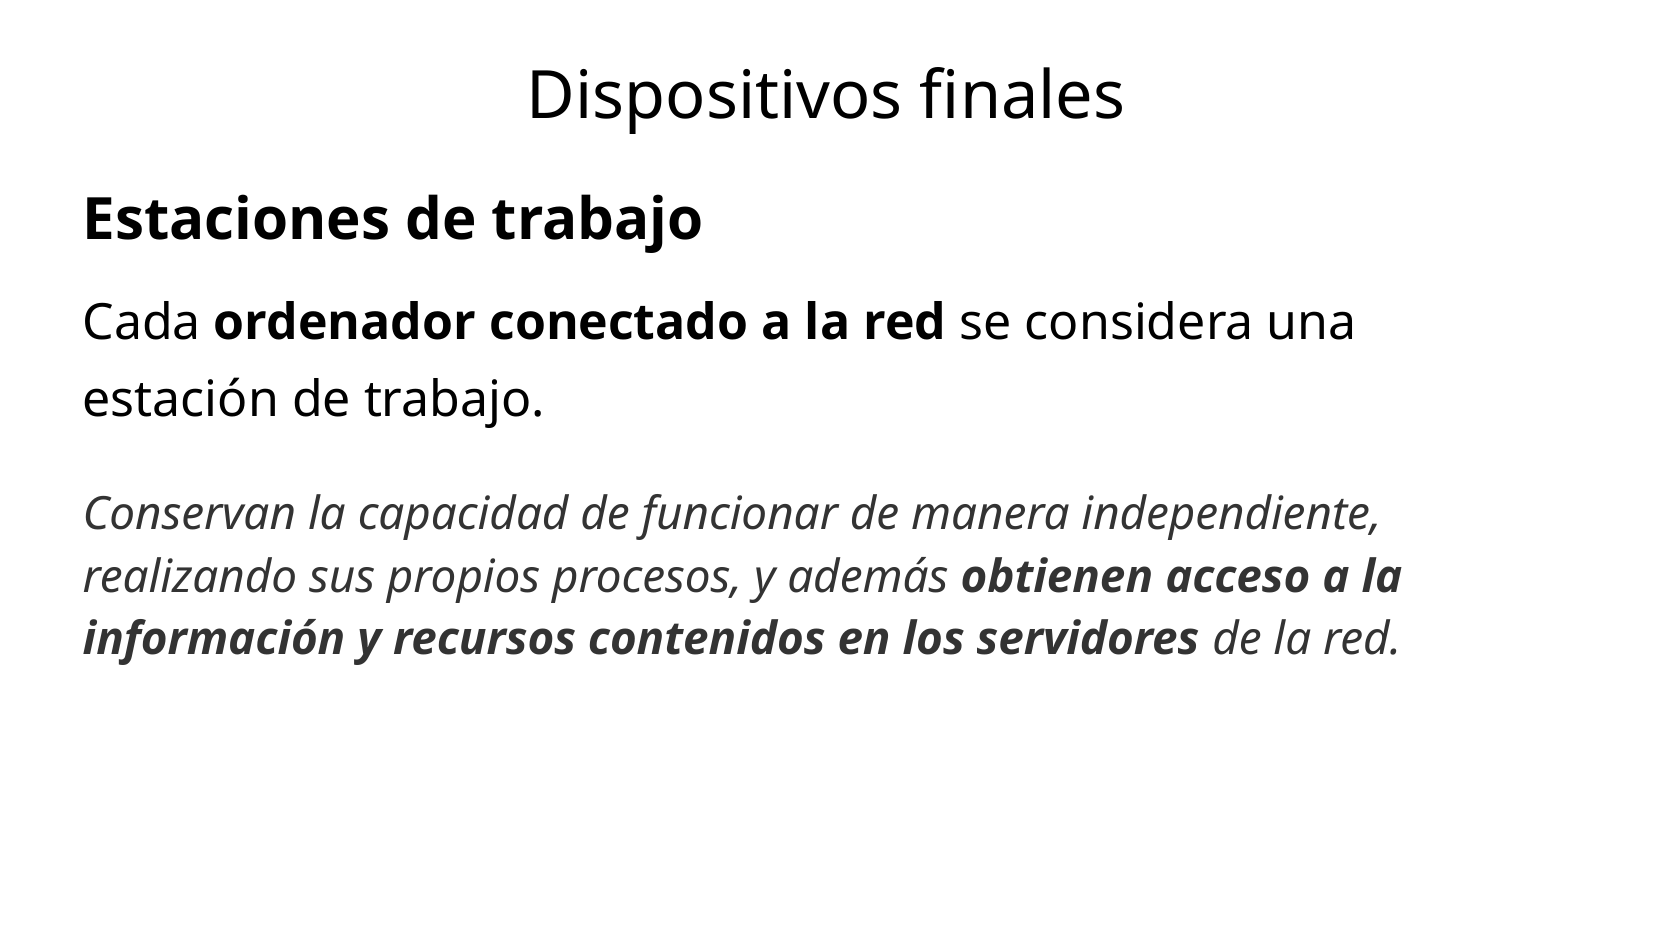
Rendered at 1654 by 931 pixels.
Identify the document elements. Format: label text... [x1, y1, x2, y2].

title Dispositivos finales [82, 37, 1571, 148]
list Estaciones de trabajo Cada ordenador conectado a la red se considera una estación de trabajo. Conservan la capacidad de funcionar de manera independiente, realizando sus propios procesos, y además obtienen acceso a la información y recursos contenidos en los servidores de la red. [82, 177, 1565, 875]
